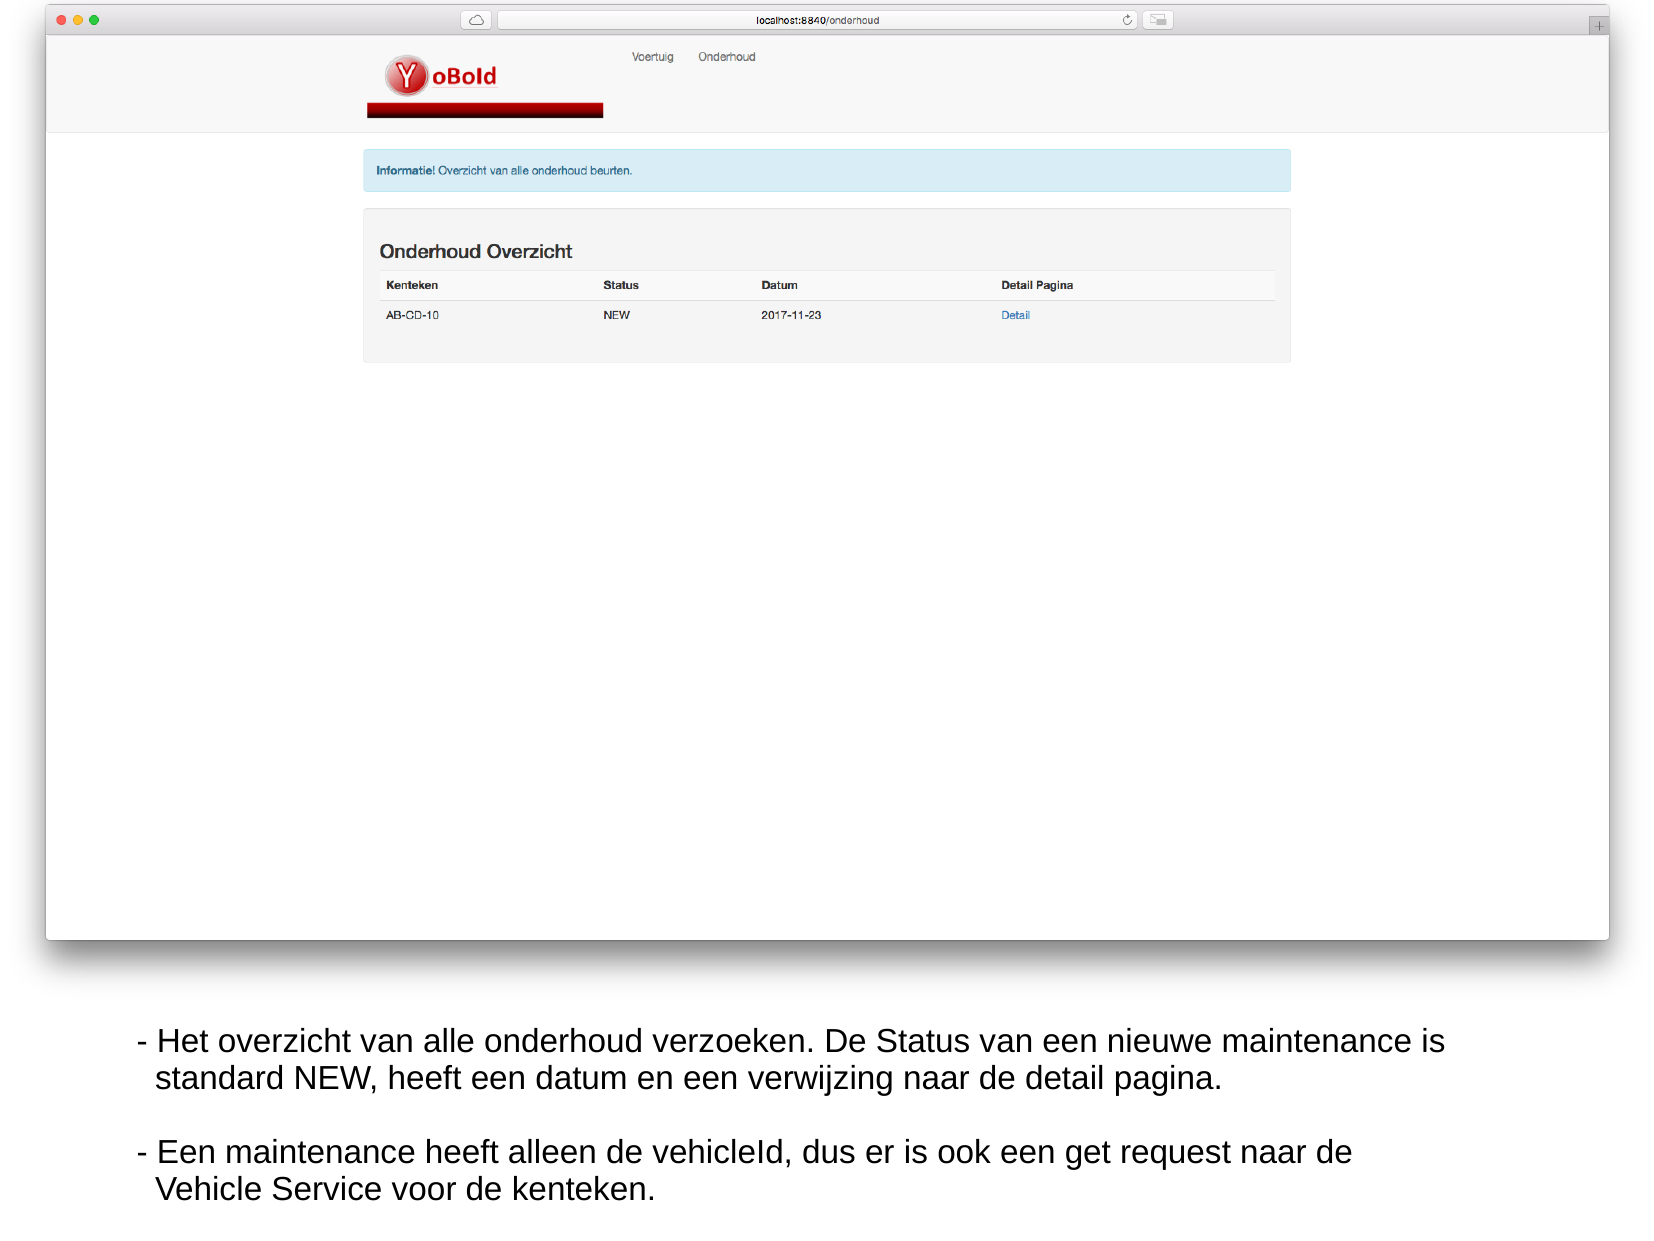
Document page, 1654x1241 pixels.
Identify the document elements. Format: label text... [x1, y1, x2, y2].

picture [0, 0, 1654, 1006]
text_box - Het overzicht van alle onderhoud verzoeken. De Status van een nieuwe maintenance is standard NEW, heeft een datum en een verwijzing naar de detail pagina. - Een maintenance heeft alleen de vehicleId, dus er is ook een get request naar de Vehicle Service voor de kenteken. [121, 1015, 1463, 1216]
